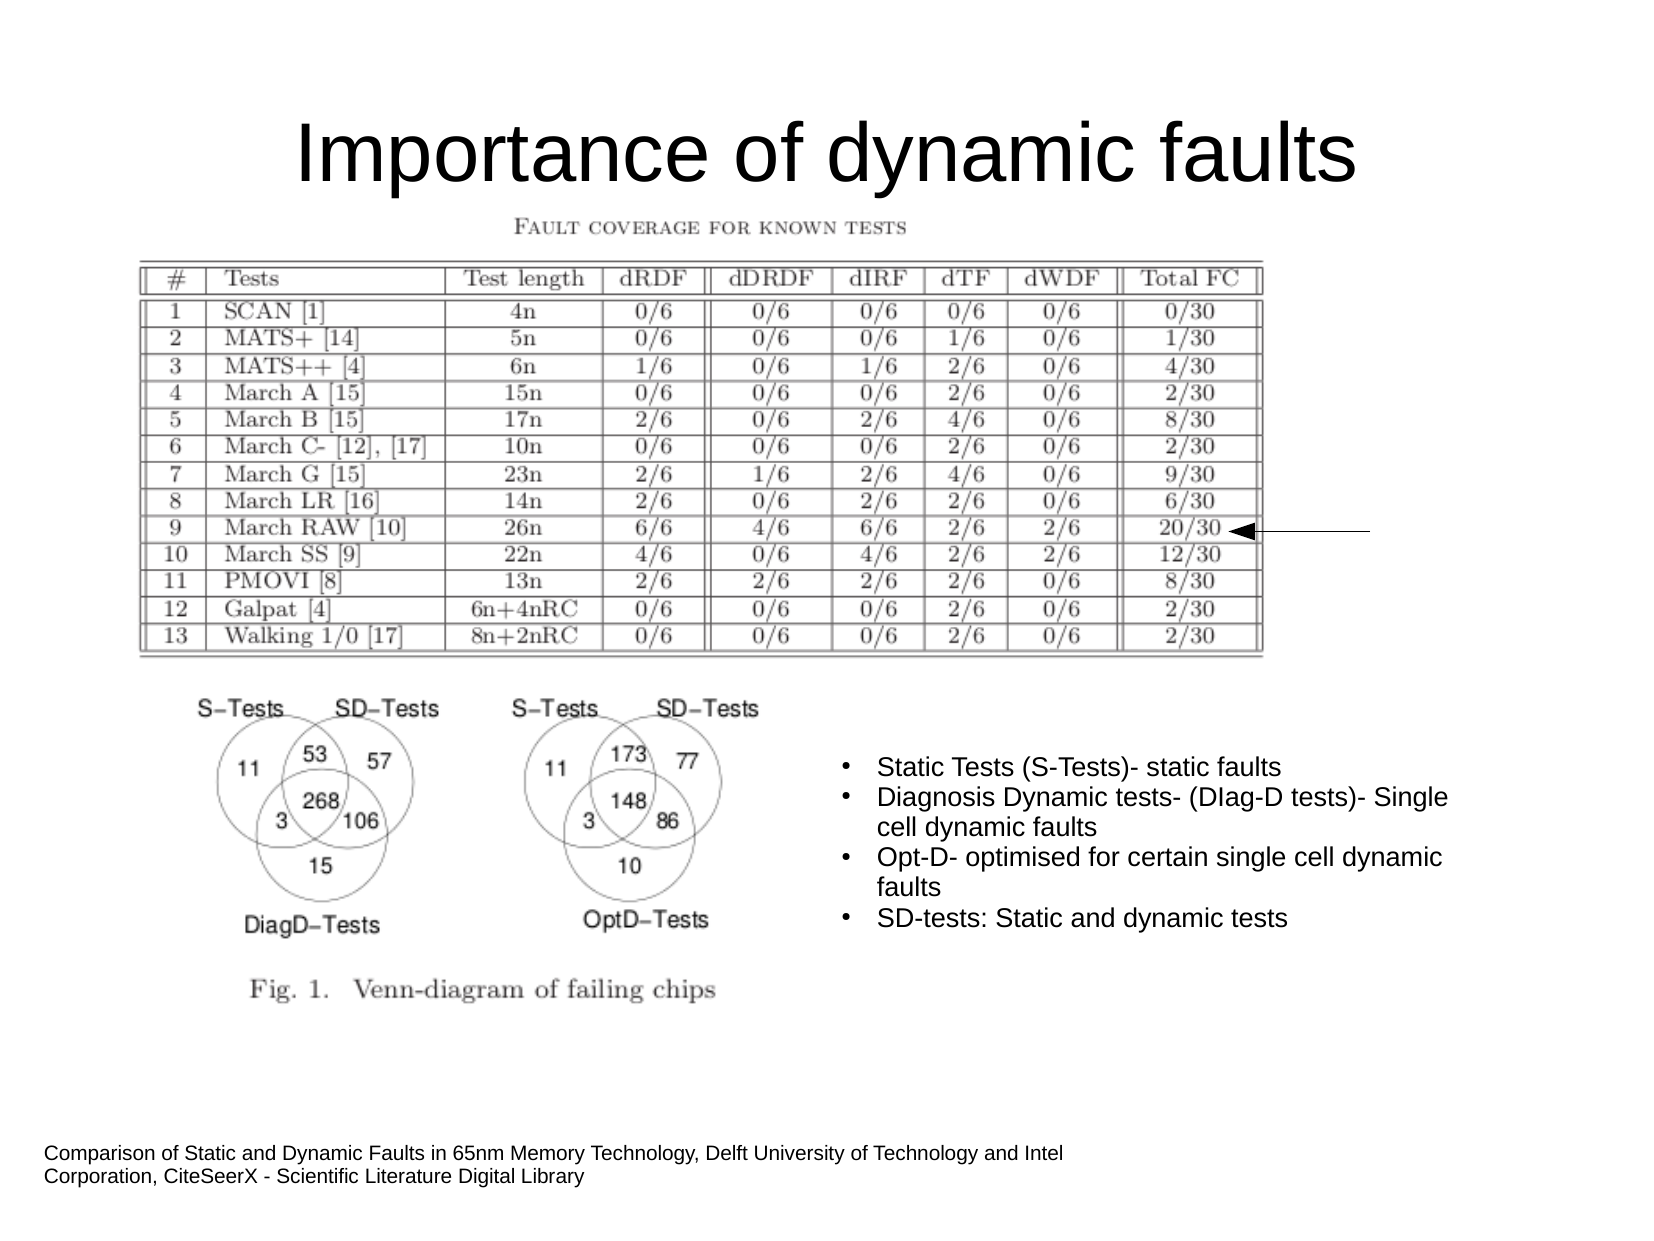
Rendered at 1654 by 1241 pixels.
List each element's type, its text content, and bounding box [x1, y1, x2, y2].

text_box Static Tests (S-Tests)- static faults Diagnosis Dynamic tests- (DIag-D tests)- Single cell dynamic faults Opt-D- optimised for certain single cell dynamic faults SD-tests: Static and dynamic tests [826, 744, 1489, 941]
text_box Comparison of Static and Dynamic Faults in 65nm Memory Technology, Delft University of Technology and Intel Corporation, CiteSeerX - Scientific Literature Digital Library [29, 1133, 1170, 1229]
picture [118, 217, 1270, 1018]
title Importance of dynamic faults [82, 49, 1571, 257]
